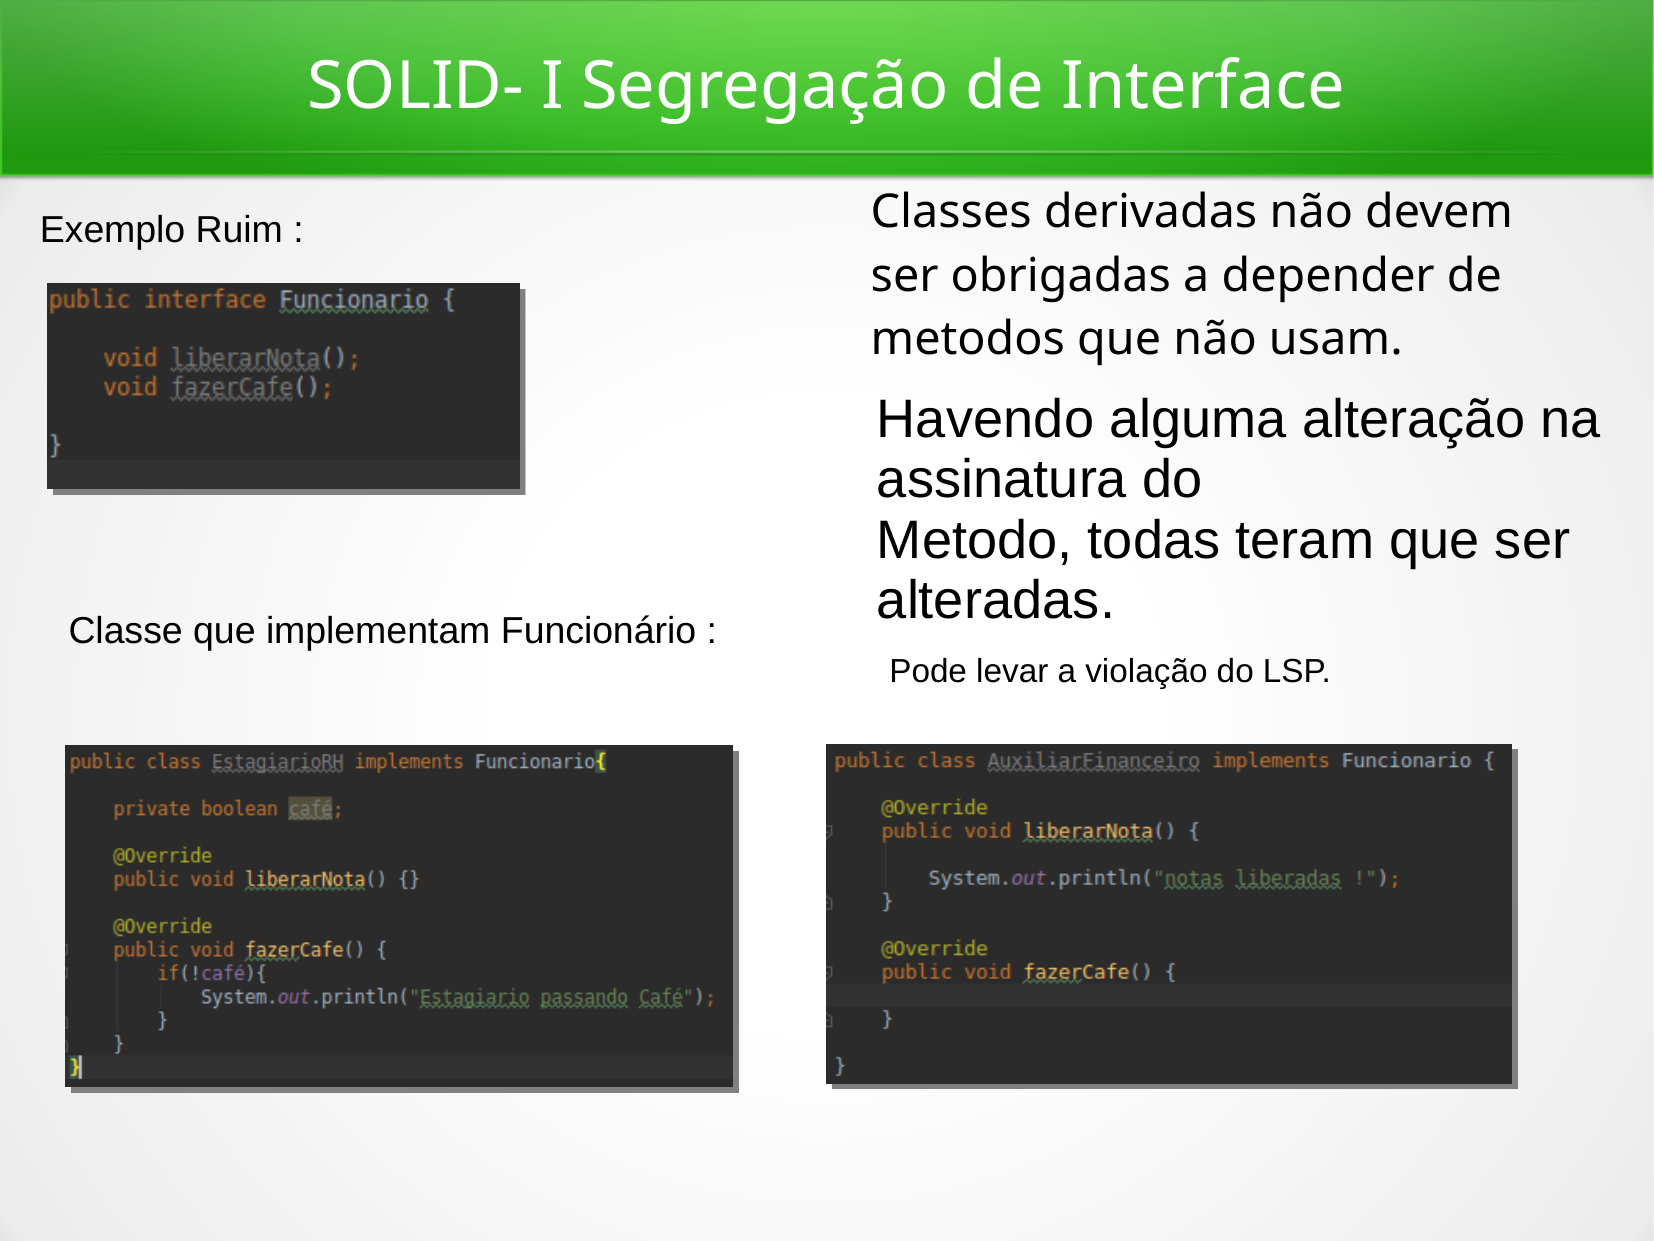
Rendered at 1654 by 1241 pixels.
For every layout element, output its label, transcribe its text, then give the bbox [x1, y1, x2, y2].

text_box Havendo alguma alteração na assinatura do Metodo, todas teram que ser alteradas. [862, 380, 1654, 638]
text_box Pode levar a violação do LSP. [874, 645, 1347, 697]
text_box Classe que implementam Funcionário : [53, 602, 733, 660]
title SOLID- I Segregação de Interface [82, 11, 1571, 154]
picture [0, 0, 1654, 1241]
text_box Exemplo Ruim : [24, 200, 319, 258]
list Classes derivadas não devem ser obrigadas a depender de metodos que não usam. [821, 177, 1548, 372]
